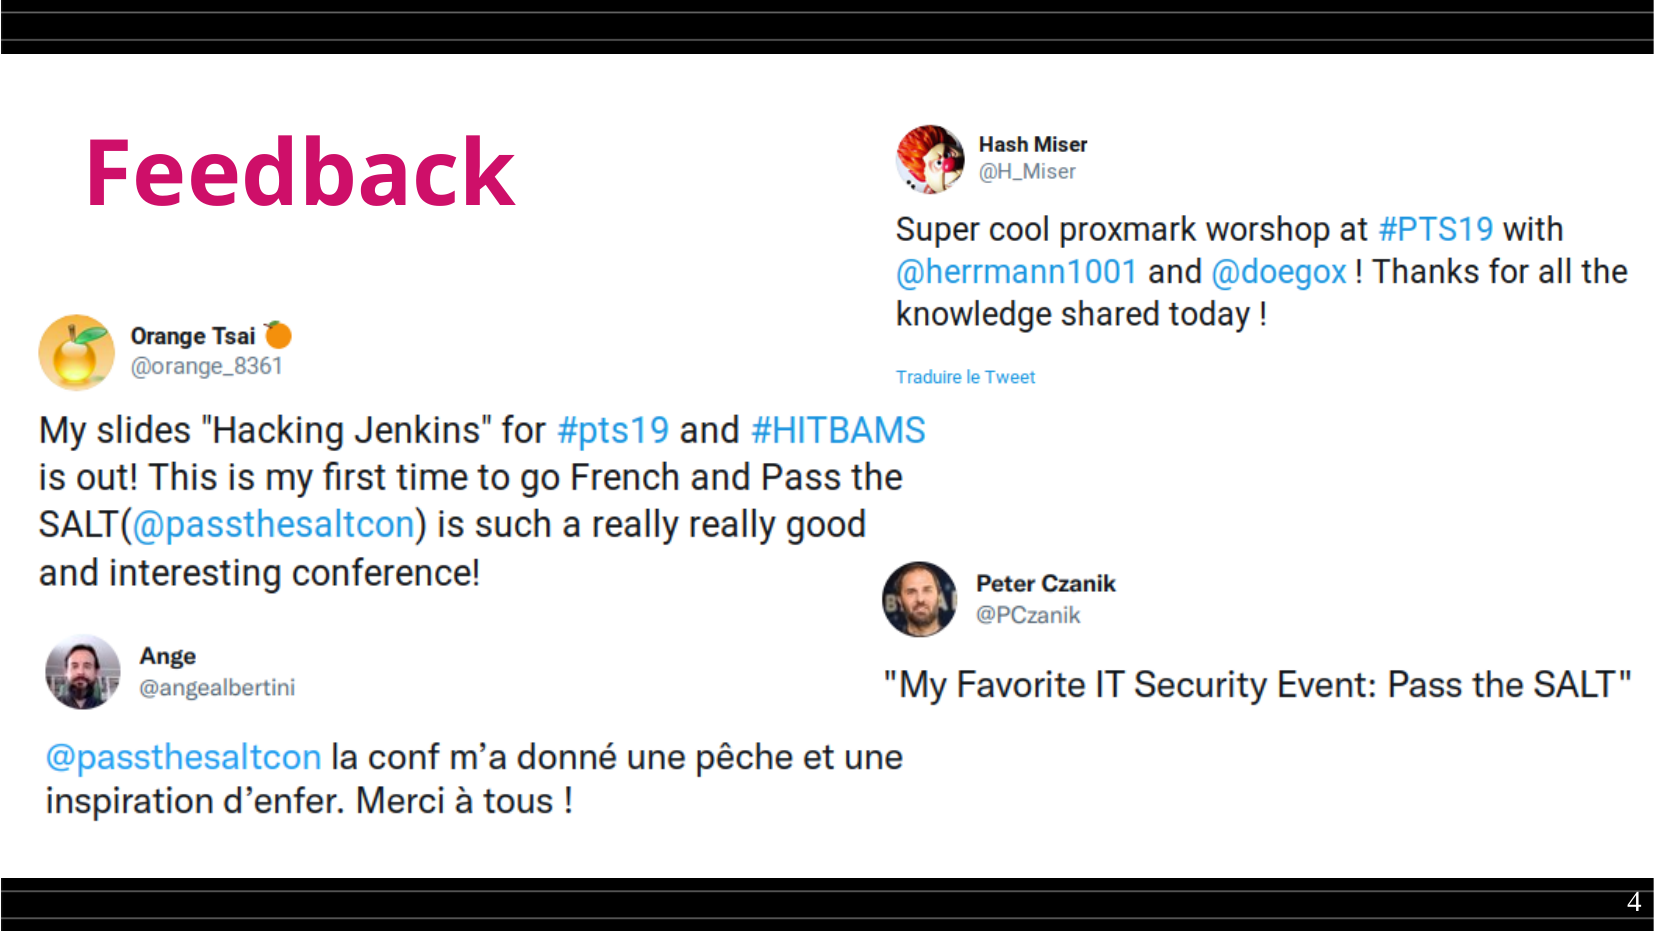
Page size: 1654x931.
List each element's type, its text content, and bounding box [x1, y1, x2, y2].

picture [1, 0, 1654, 54]
picture [16, 111, 1652, 851]
picture [1, 878, 1654, 931]
title Feedback [82, 92, 1571, 249]
